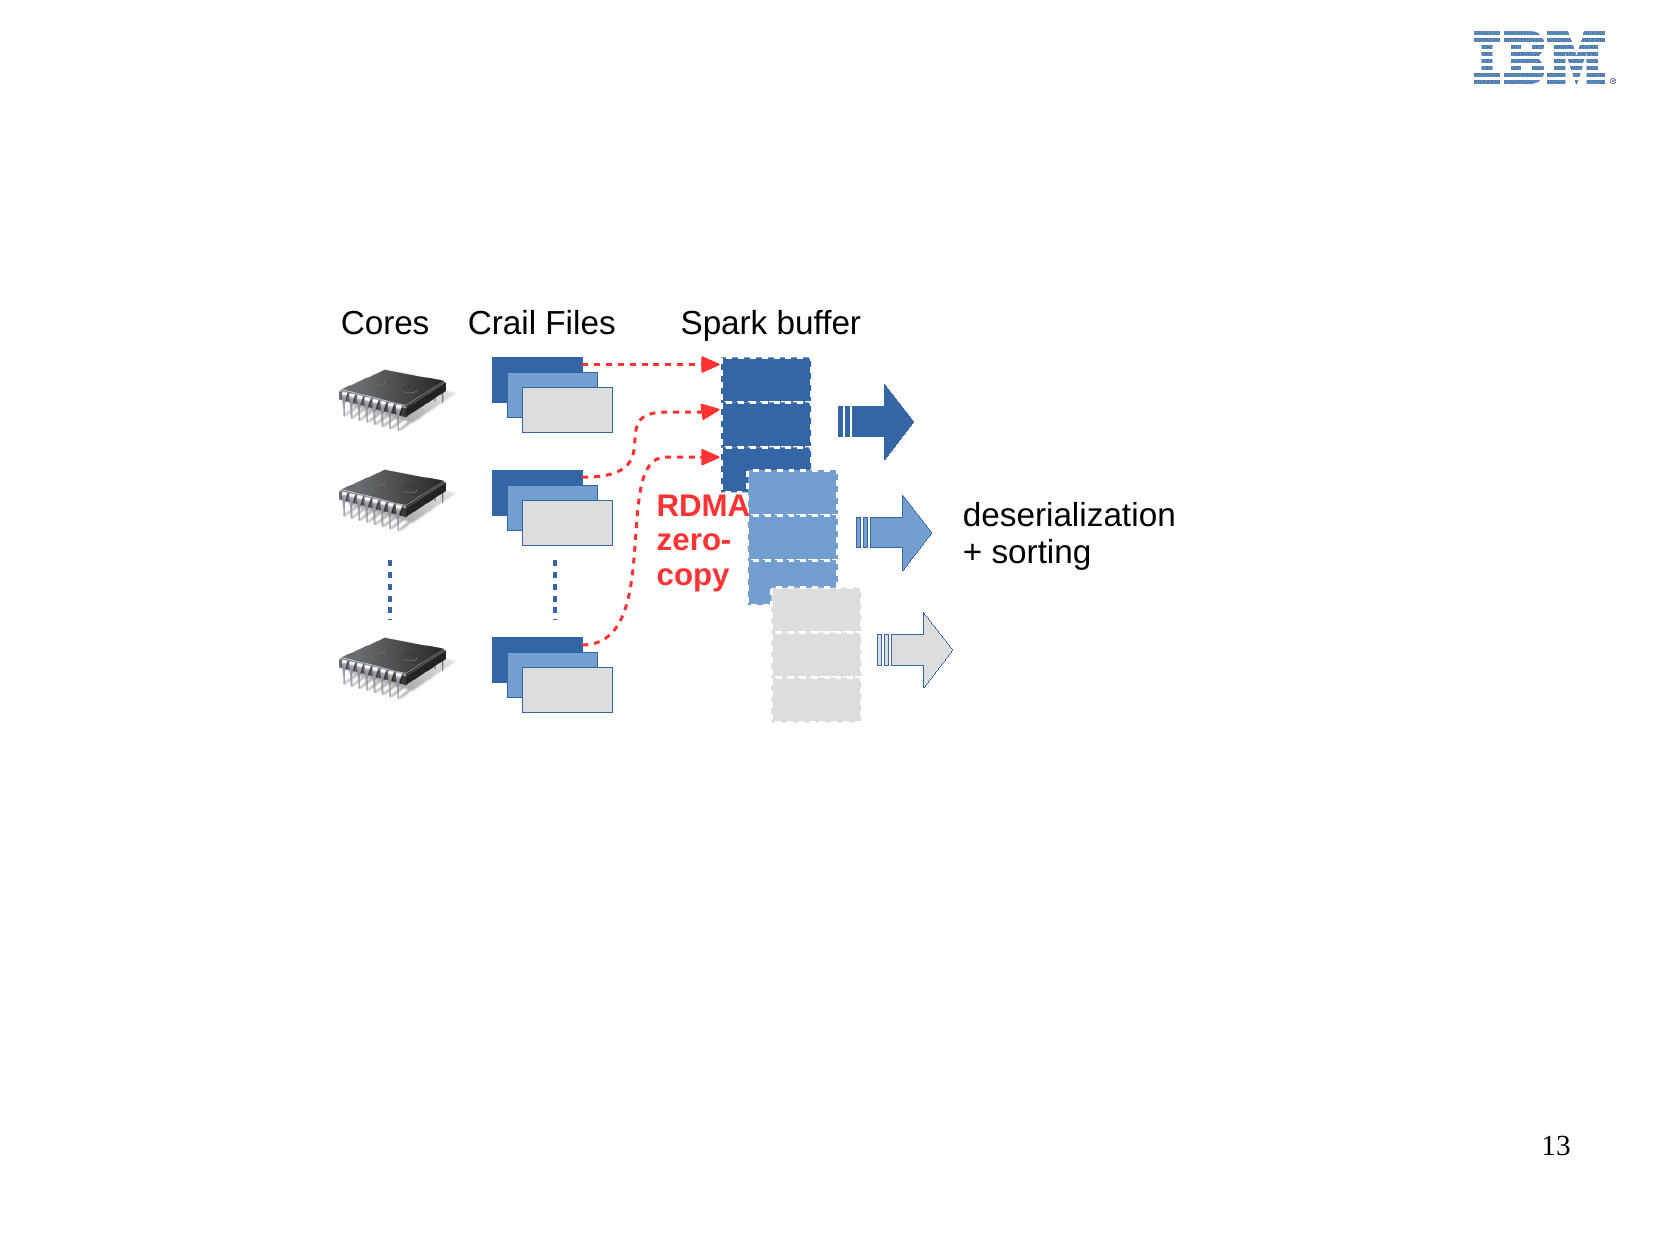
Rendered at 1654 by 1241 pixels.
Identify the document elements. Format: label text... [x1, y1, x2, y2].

text_box [492, 637, 613, 713]
text_box [891, 612, 953, 688]
text_box [492, 357, 613, 433]
text_box [721, 357, 862, 723]
text_box Spark buffer [651, 296, 891, 353]
picture [338, 602, 459, 723]
text_box deserialization + sorting [948, 488, 1201, 579]
text_box Cores [318, 296, 444, 353]
text_box [877, 634, 882, 666]
text_box [884, 634, 889, 666]
text_box [870, 495, 932, 571]
text_box [492, 470, 613, 546]
picture [338, 334, 459, 556]
text_box [863, 517, 868, 548]
text_box Crail Files [444, 296, 640, 353]
text_box [845, 406, 850, 437]
text_box [856, 517, 861, 548]
picture [1440, 0, 1654, 127]
text_box RDMA zero-copy [641, 480, 777, 602]
text_box [838, 406, 843, 437]
text_box [852, 384, 914, 460]
